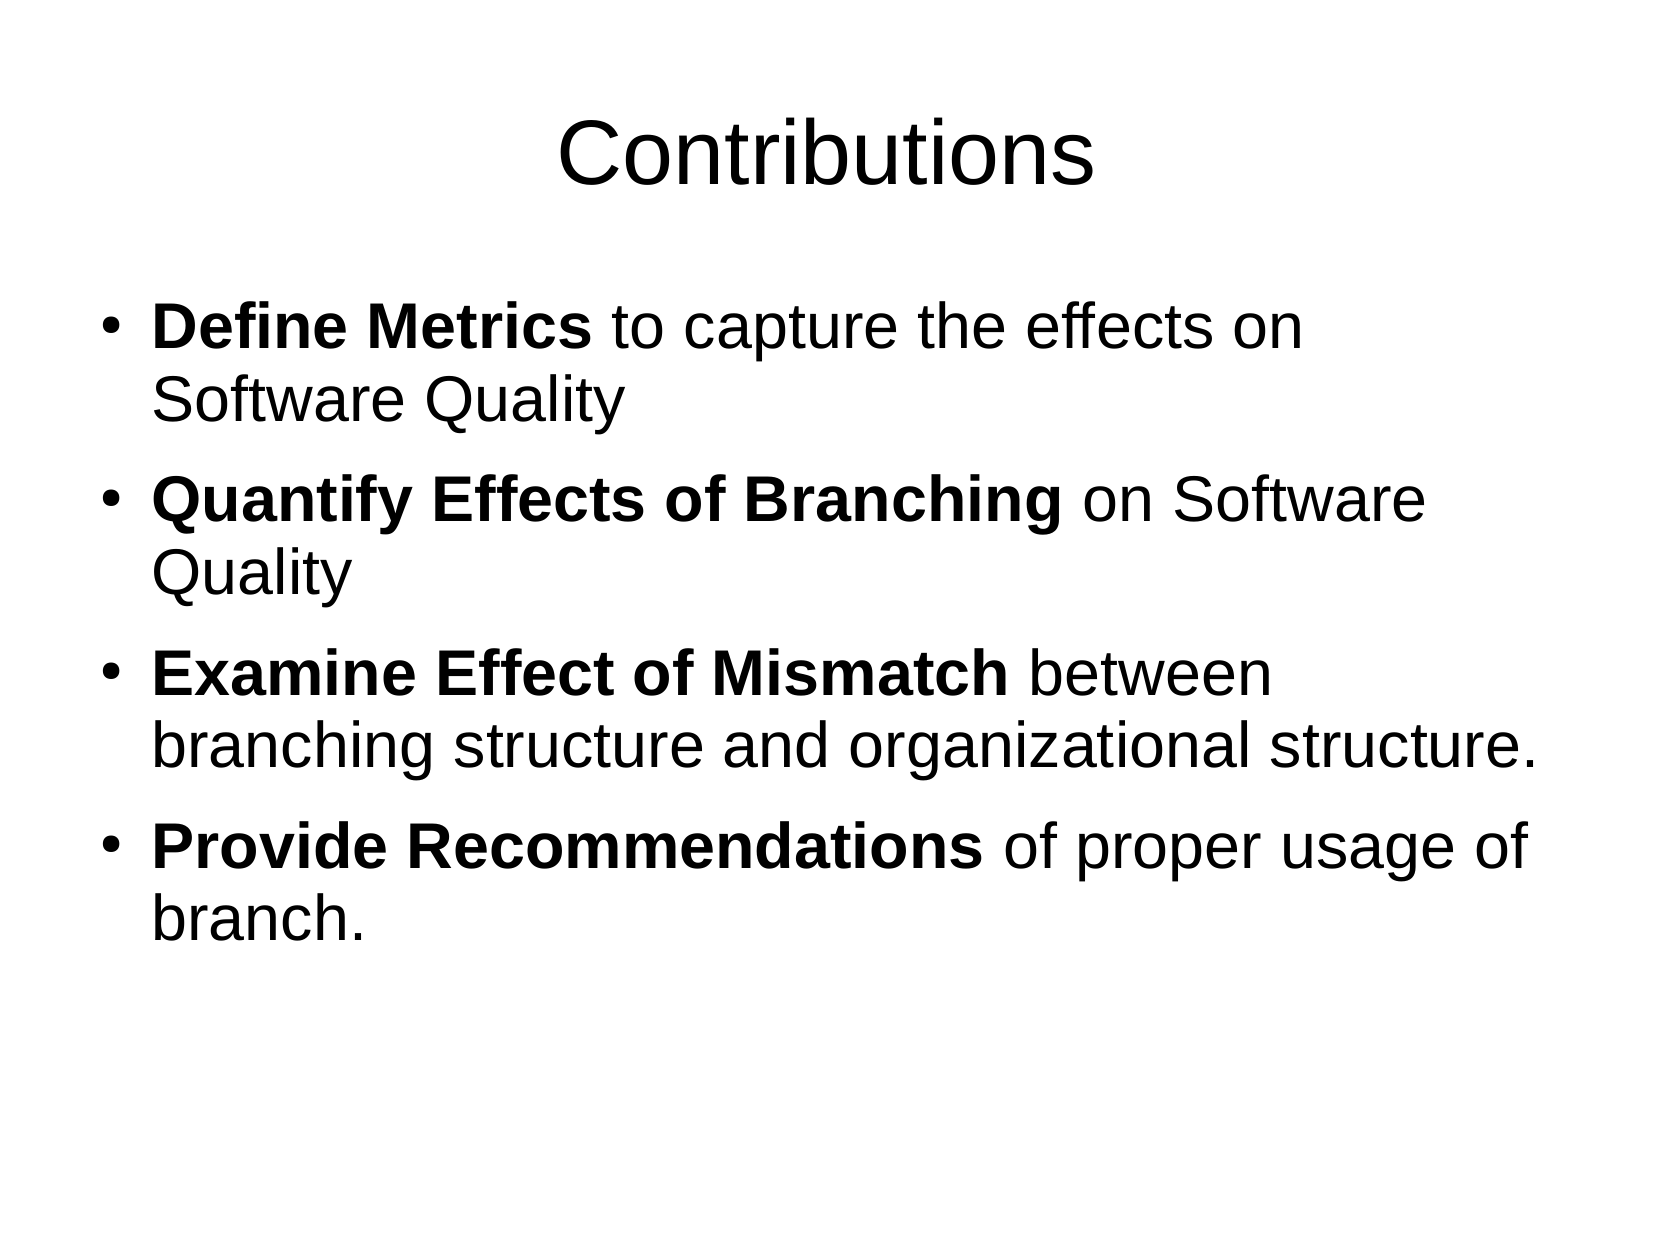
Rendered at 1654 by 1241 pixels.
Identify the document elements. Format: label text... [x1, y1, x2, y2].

list Define Metrics to capture the effects on Software Quality Quantify Effects of Branching on Software Quality Examine Effect of Mismatch between branching structure and organizational structure. Provide Recommendations of proper usage of branch. [82, 290, 1571, 1010]
title Contributions [82, 49, 1571, 257]
